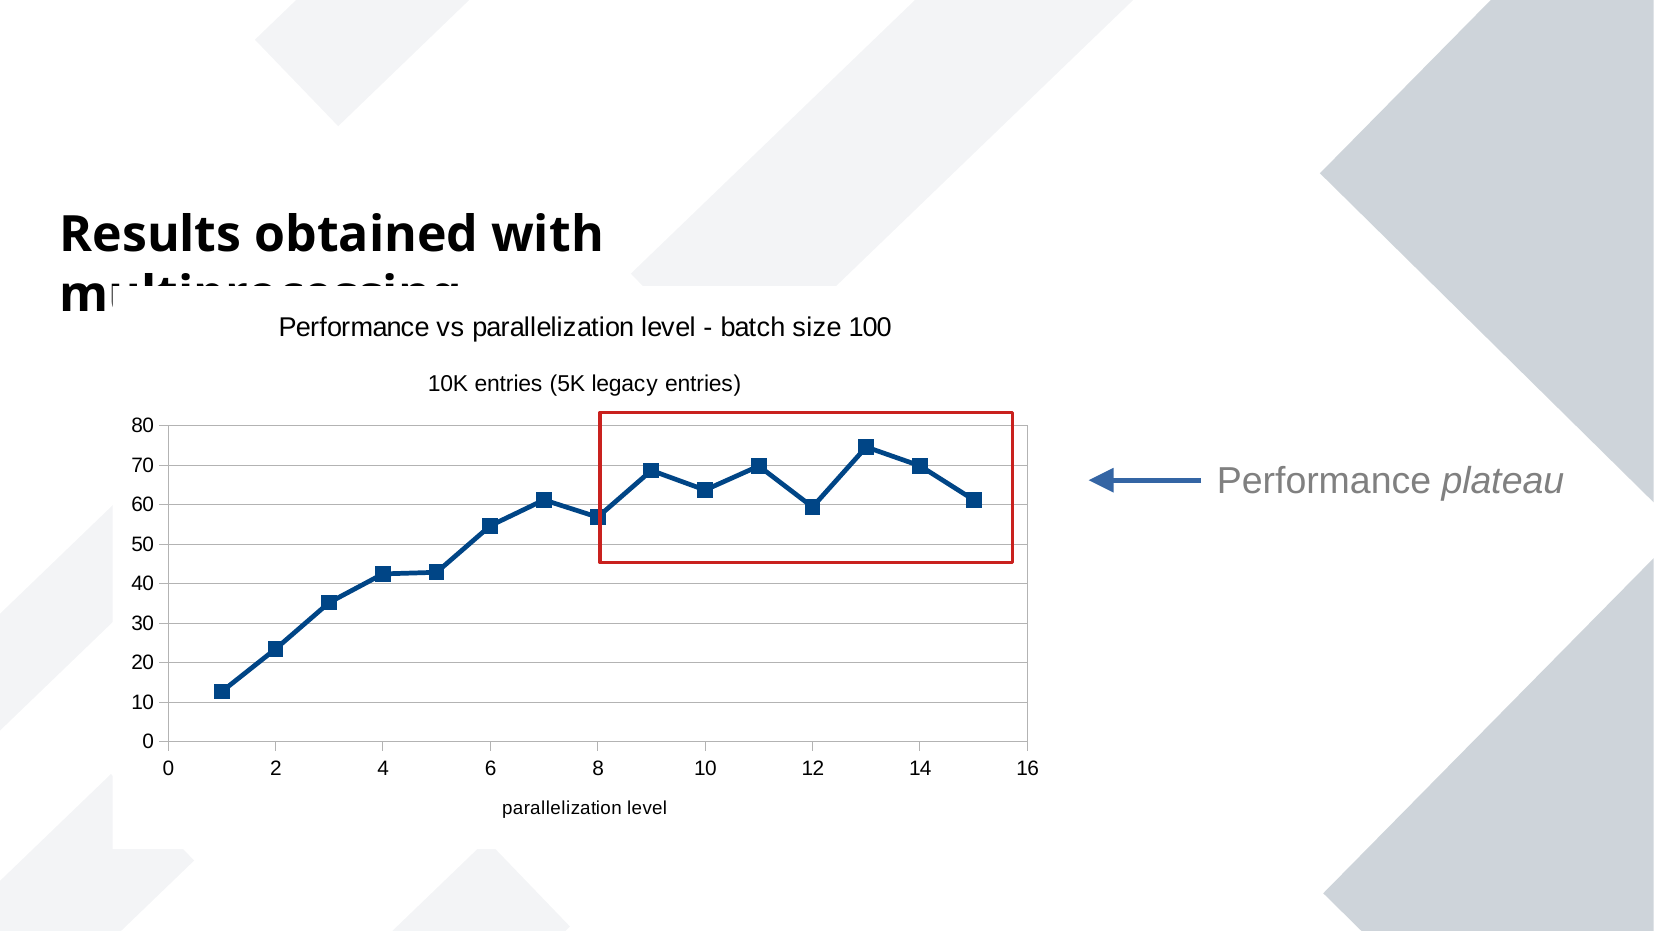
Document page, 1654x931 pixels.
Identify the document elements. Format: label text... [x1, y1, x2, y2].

text_box Results obtained with multiprocessing [44, 193, 1013, 301]
chart [112, 286, 1058, 850]
text_box Performance plateau [1202, 452, 1613, 526]
